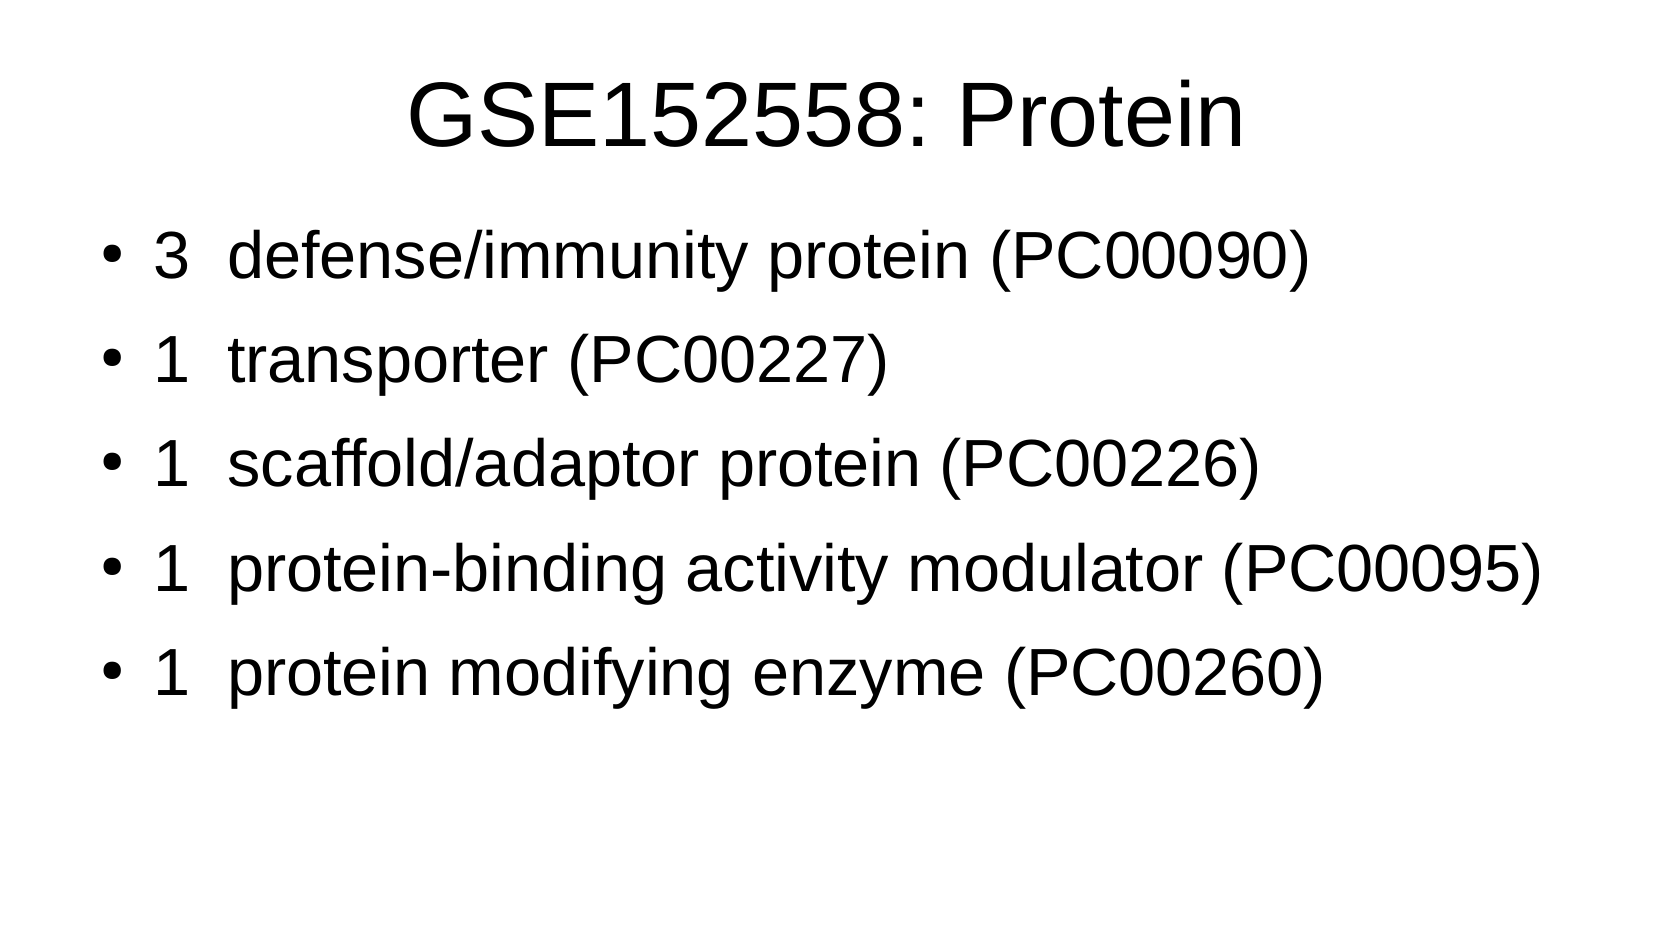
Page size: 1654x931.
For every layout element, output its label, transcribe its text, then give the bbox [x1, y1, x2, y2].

list 3 defense/immunity protein (PC00090) 1 transporter (PC00227) 1 scaffold/adaptor protein (PC00226) 1 protein-binding activity modulator (PC00095) 1 protein modifying enzyme (PC00260) [82, 217, 1571, 758]
title GSE152558: Protein [82, 37, 1571, 193]
